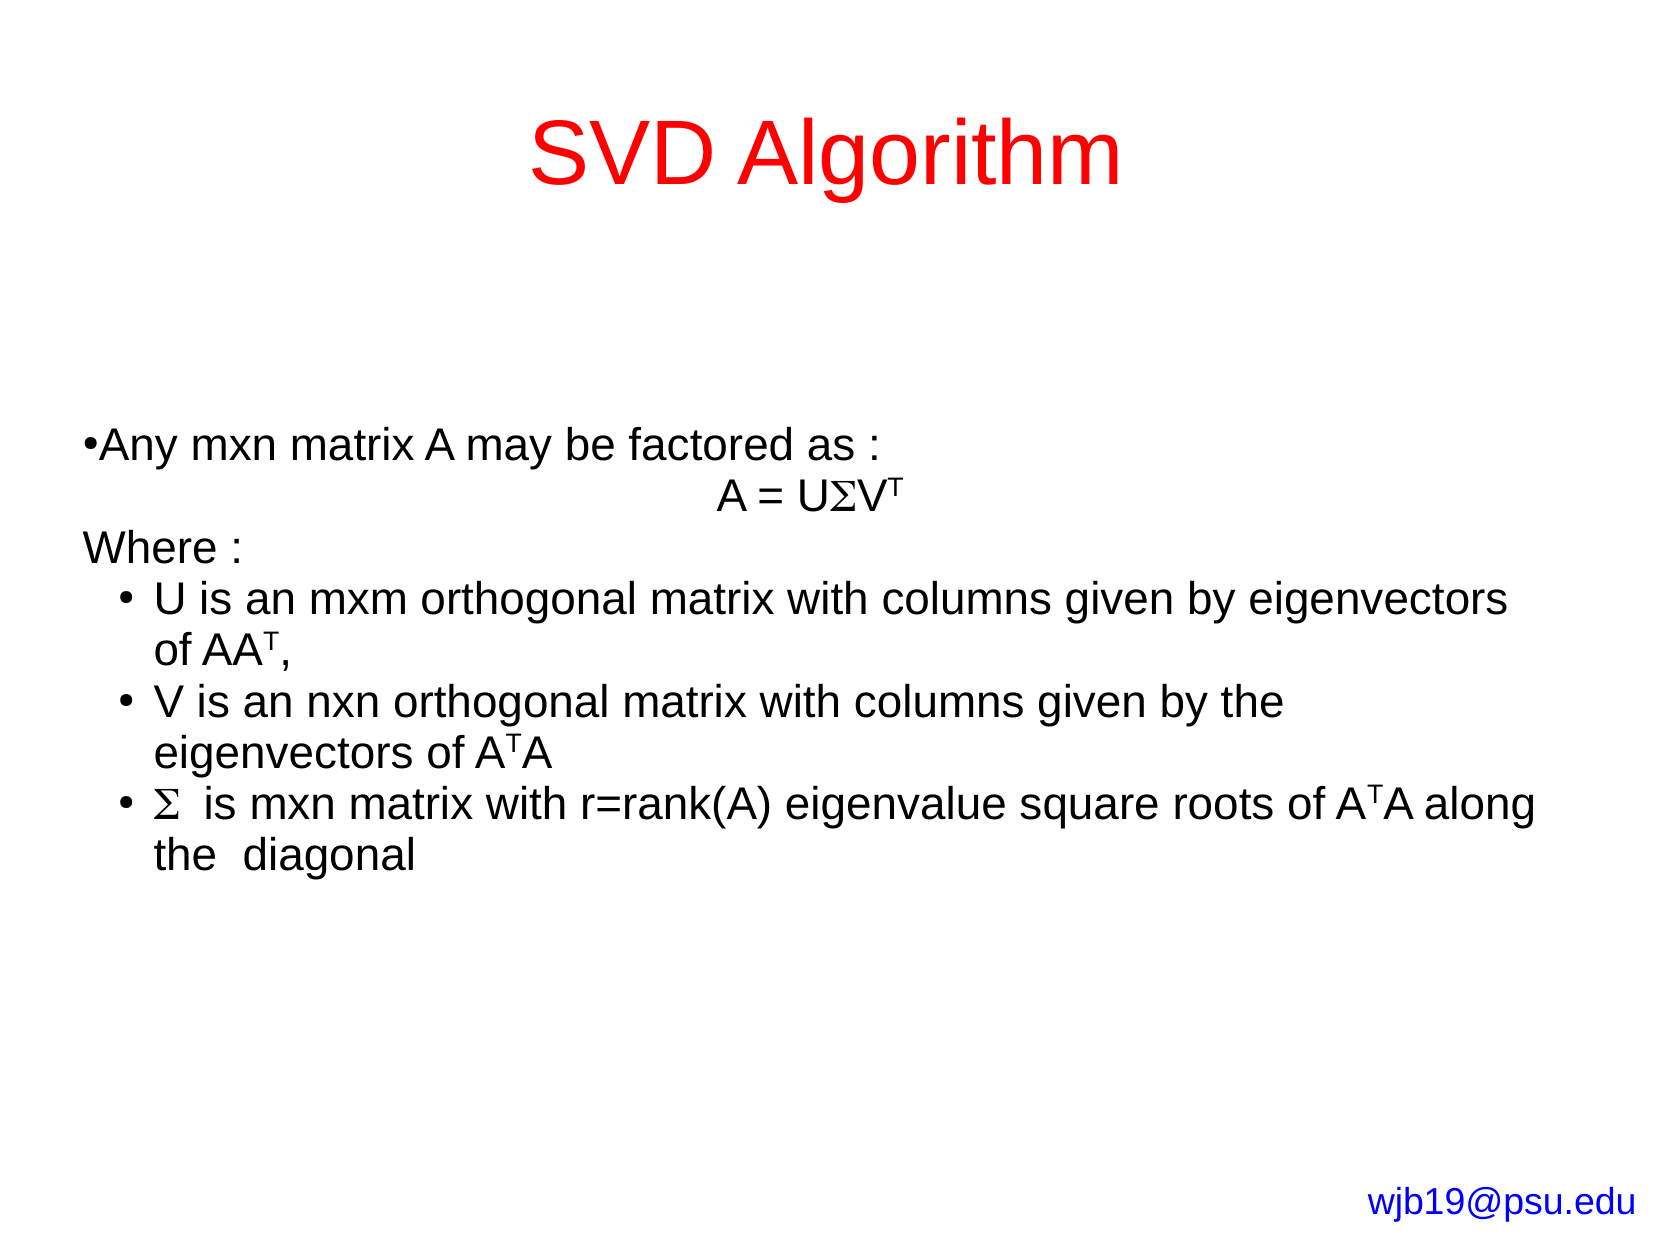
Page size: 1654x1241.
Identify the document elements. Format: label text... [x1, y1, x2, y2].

text_box wjb19@psu.edu [1353, 1173, 1652, 1231]
subtitle Any mxn matrix A may be factored as : A = UΣVT Where : U is an mxm orthogonal matrix with columns given by eigenvectors of AAT, V is an nxn orthogonal matrix with columns given by the eigenvectors of ATA Σ is mxn matrix with r=rank(A) eigenvalue square roots of ATA along the diagonal [82, 290, 1538, 1010]
title SVD Algorithm [82, 49, 1571, 257]
